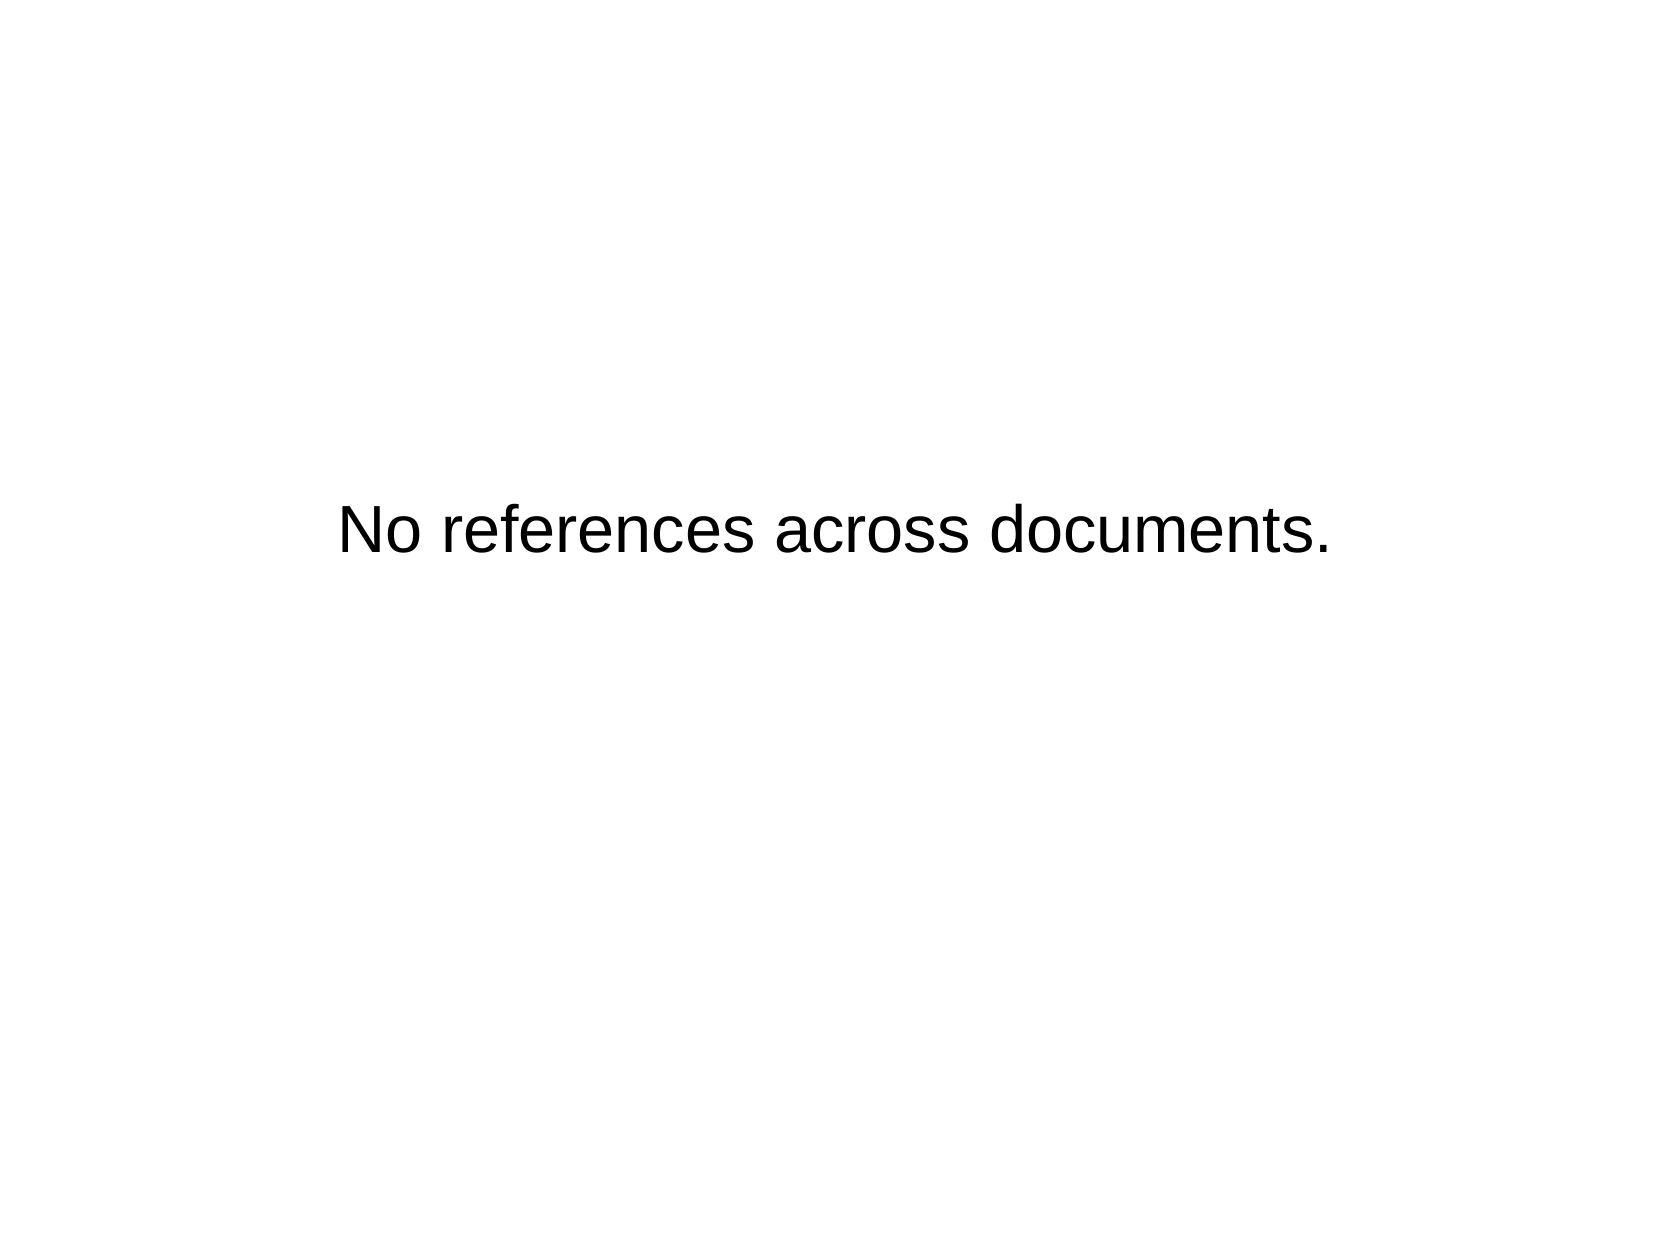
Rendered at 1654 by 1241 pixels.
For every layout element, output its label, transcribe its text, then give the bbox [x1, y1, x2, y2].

subtitle No references across documents. [82, 49, 1571, 1010]
